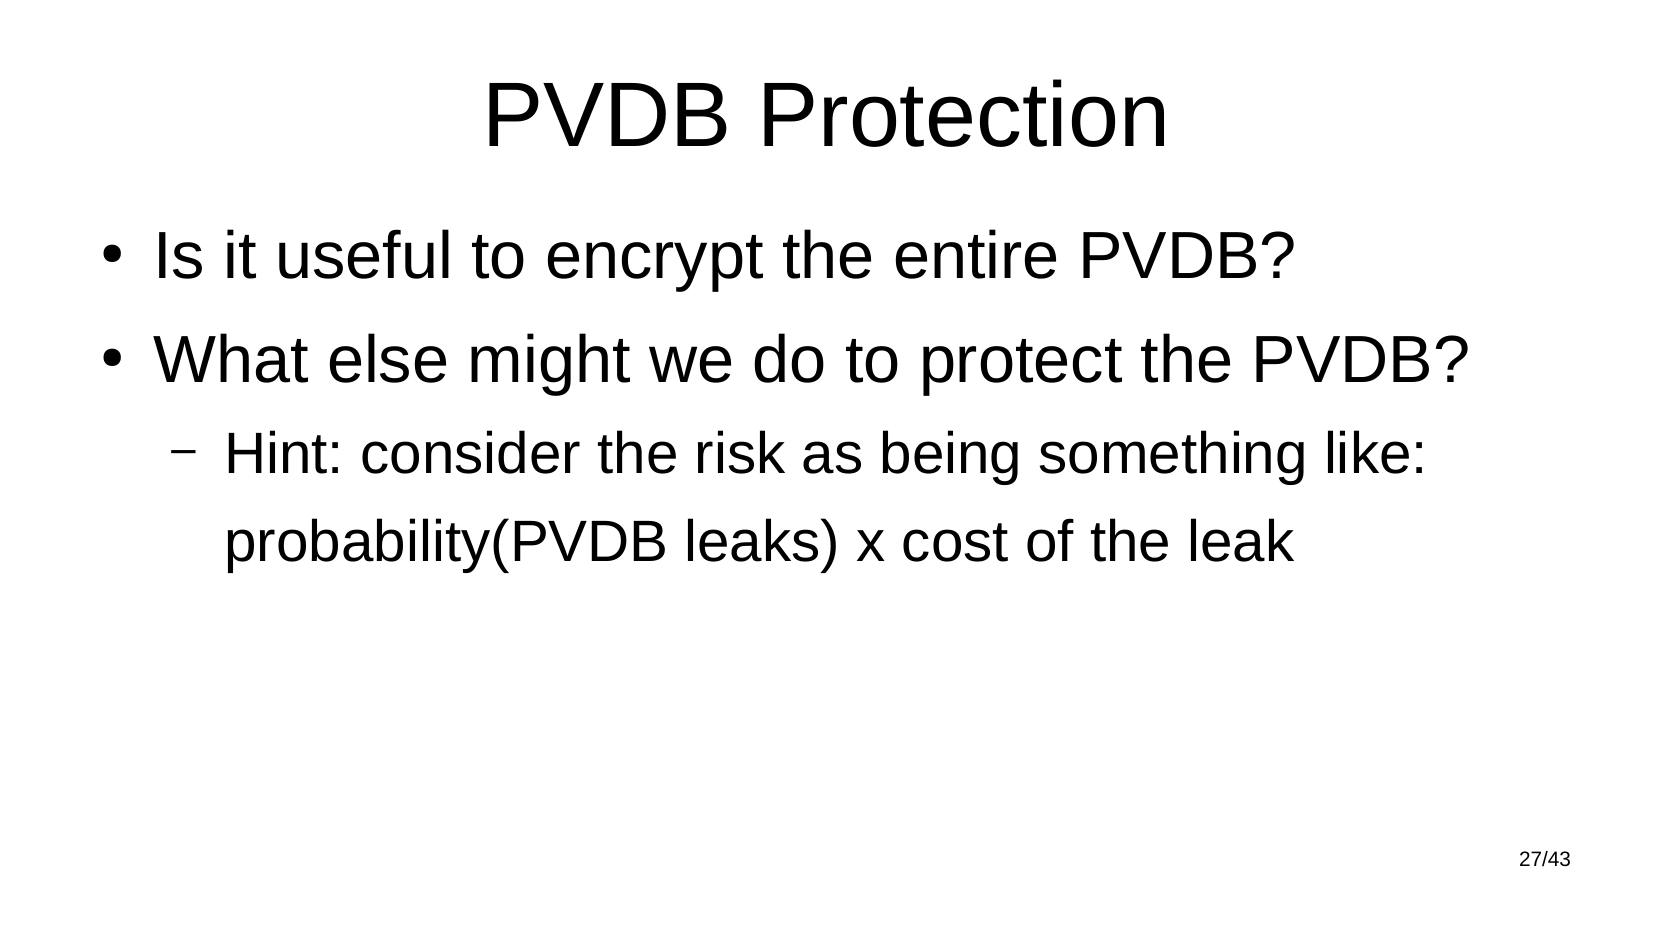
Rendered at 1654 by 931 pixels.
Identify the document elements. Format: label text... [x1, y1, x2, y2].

title PVDB Protection [82, 37, 1571, 193]
list Is it useful to encrypt the entire PVDB? What else might we do to protect the PVDB? Hint: consider the risk as being something like: probability(PVDB leaks) x cost of the leak [82, 217, 1571, 758]
